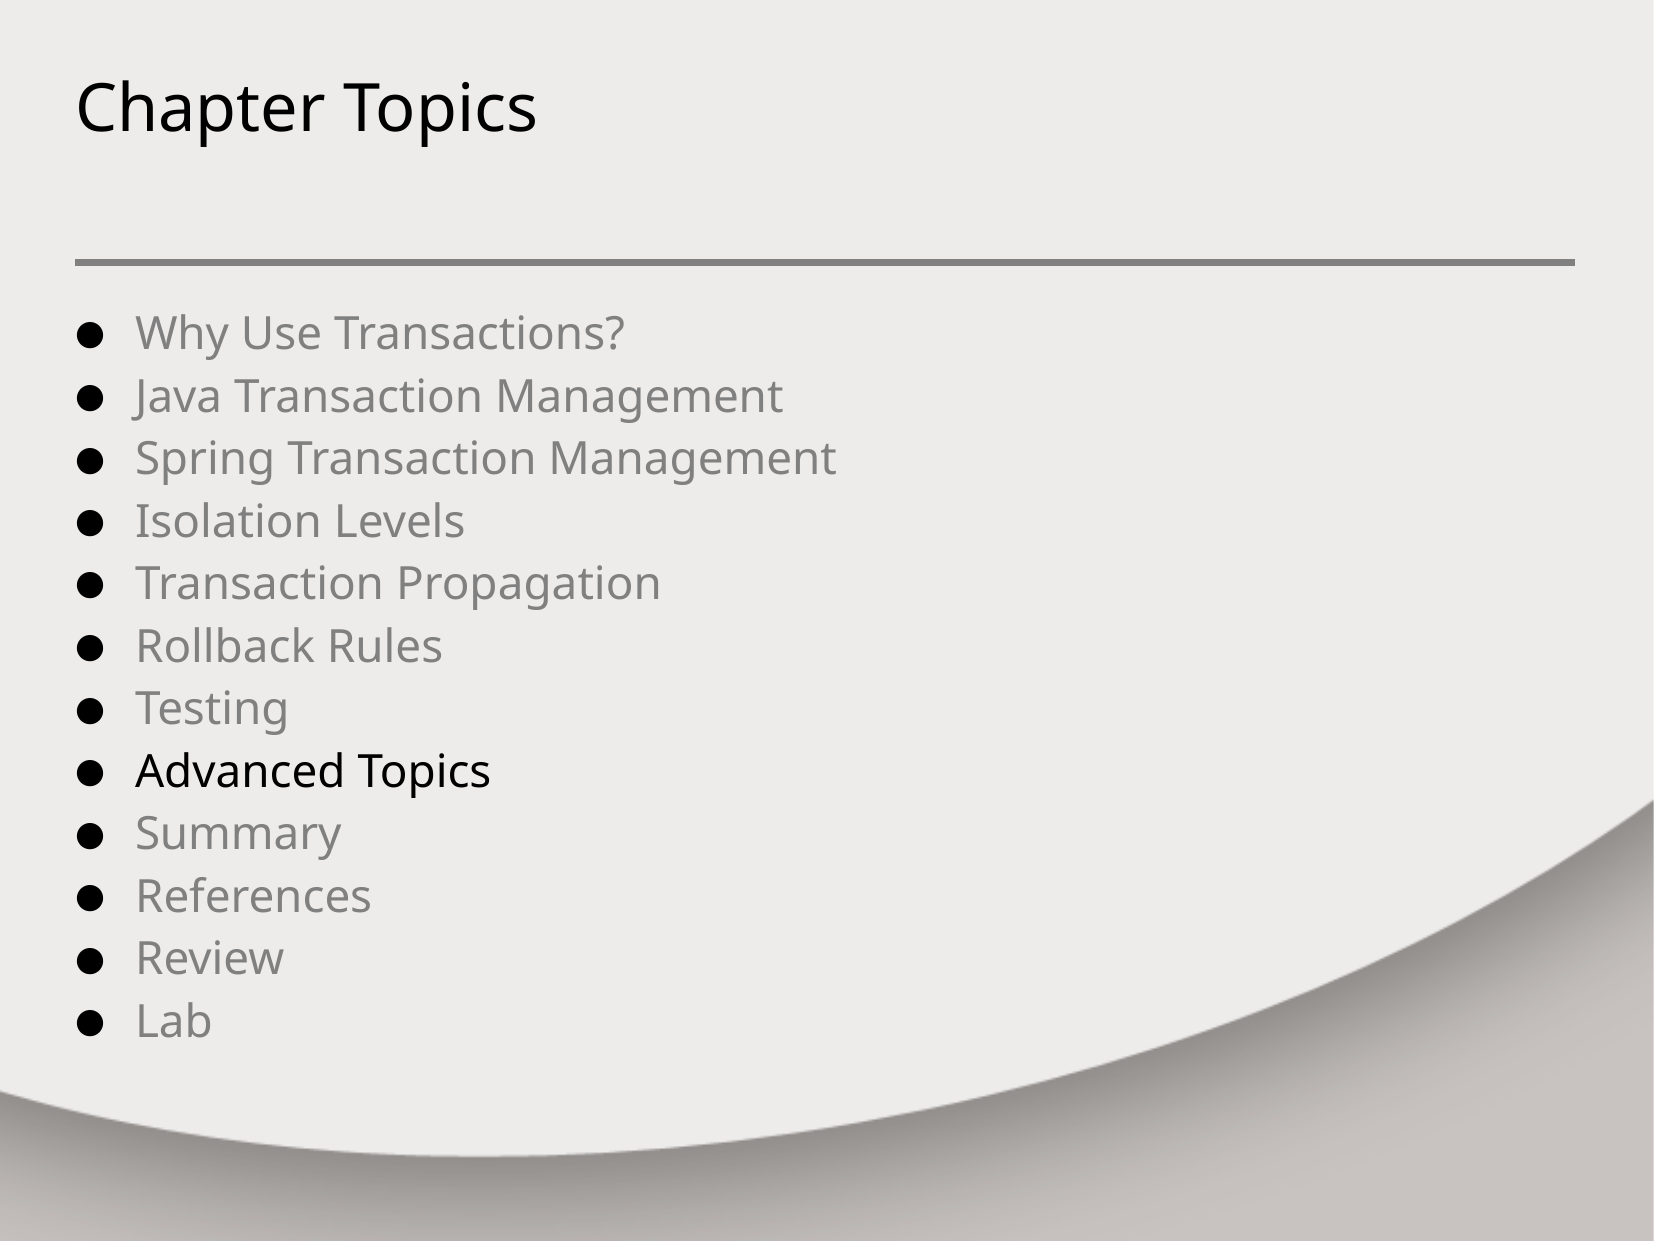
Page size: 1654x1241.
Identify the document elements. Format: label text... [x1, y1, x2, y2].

title Chapter Topics [75, 75, 1576, 226]
list Why Use Transactions? Java Transaction Management Spring Transaction Management Isolation Levels Transaction Propagation Rollback Rules Testing Advanced Topics Summary References Review Lab [75, 300, 1576, 1163]
picture [0, 0, 1654, 1241]
